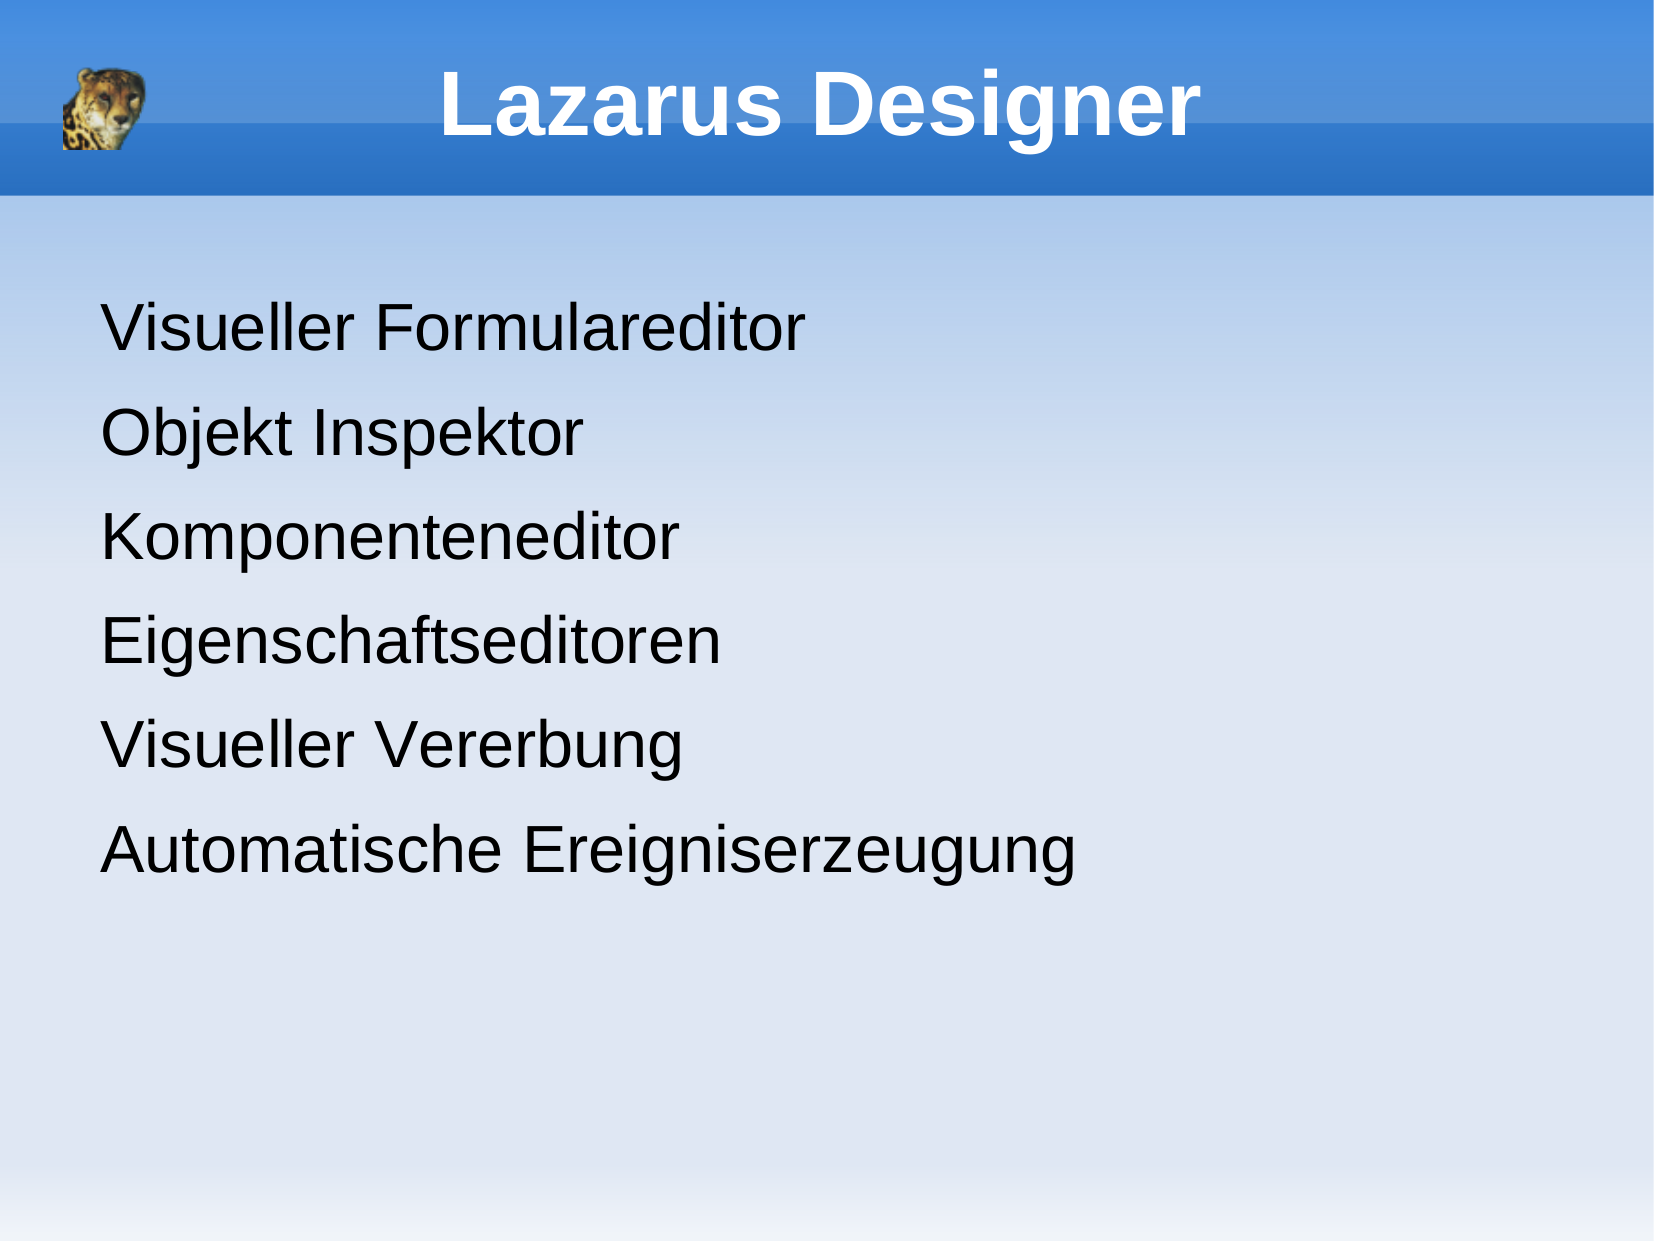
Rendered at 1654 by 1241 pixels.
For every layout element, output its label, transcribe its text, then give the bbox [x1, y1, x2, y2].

title Lazarus Designer [76, 7, 1565, 200]
picture [0, 0, 1654, 1241]
list Visueller Formulareditor Objekt Inspektor Komponenteneditor Eigenschaftseditoren Visueller Vererbung Automatische Ereigniserzeugung [82, 290, 1571, 1094]
